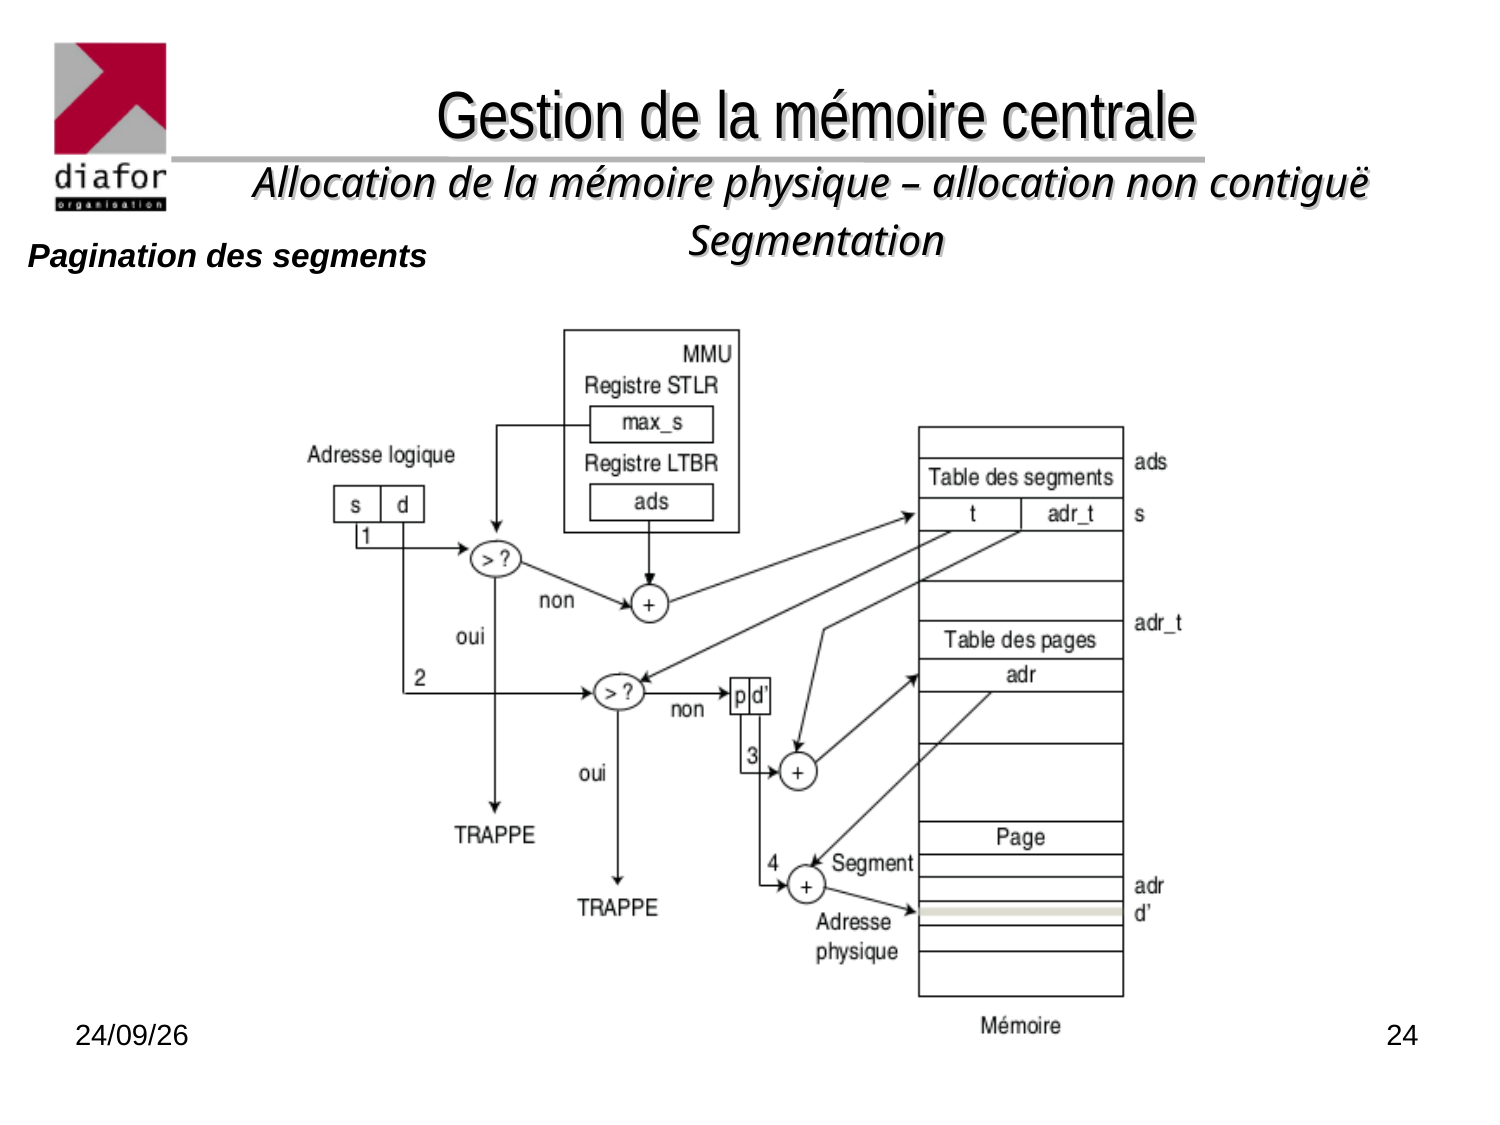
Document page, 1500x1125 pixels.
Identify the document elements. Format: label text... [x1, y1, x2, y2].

title Gestion de la mémoire centrale Allocation de la mémoire physique – allocation non contiguë Segmentation [133, 69, 1500, 273]
picture [292, 295, 1211, 1046]
text_box Pagination des segments [12, 236, 443, 282]
picture [53, 42, 168, 213]
